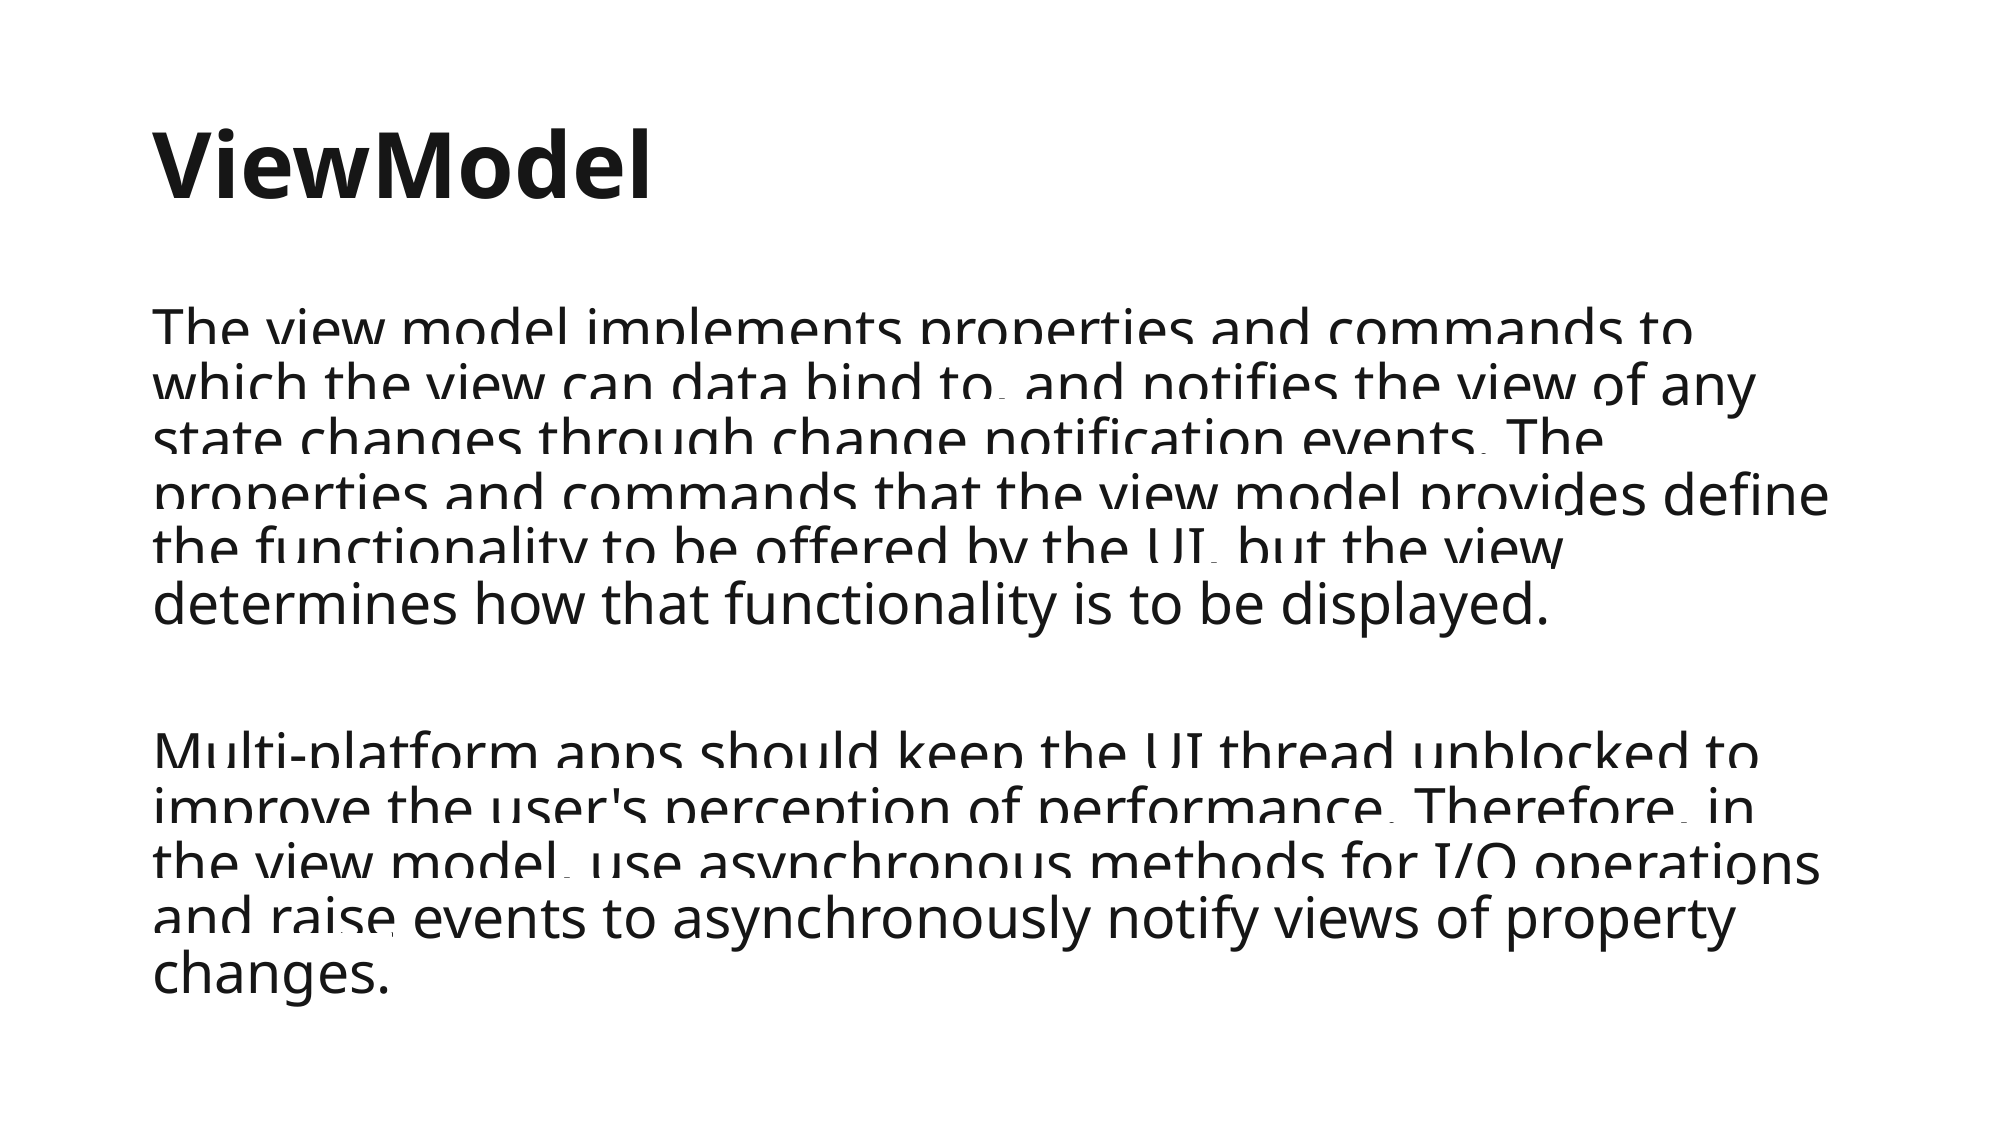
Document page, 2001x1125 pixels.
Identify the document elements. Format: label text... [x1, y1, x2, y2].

list The view model implements properties and commands to which the view can data bind to, and notifies the view of any state changes through change notification events. The properties and commands that the view model provides define the functionality to be offered by the UI, but the view determines how that functionality is to be displayed. Multi-platform apps should keep the UI thread unblocked to improve the user's perception of performance. Therefore, in the view model, use asynchronous methods for I/O operations and raise events to asynchronously notify views of property changes. [137, 299, 1863, 1014]
title ViewModel [137, 59, 1863, 278]
